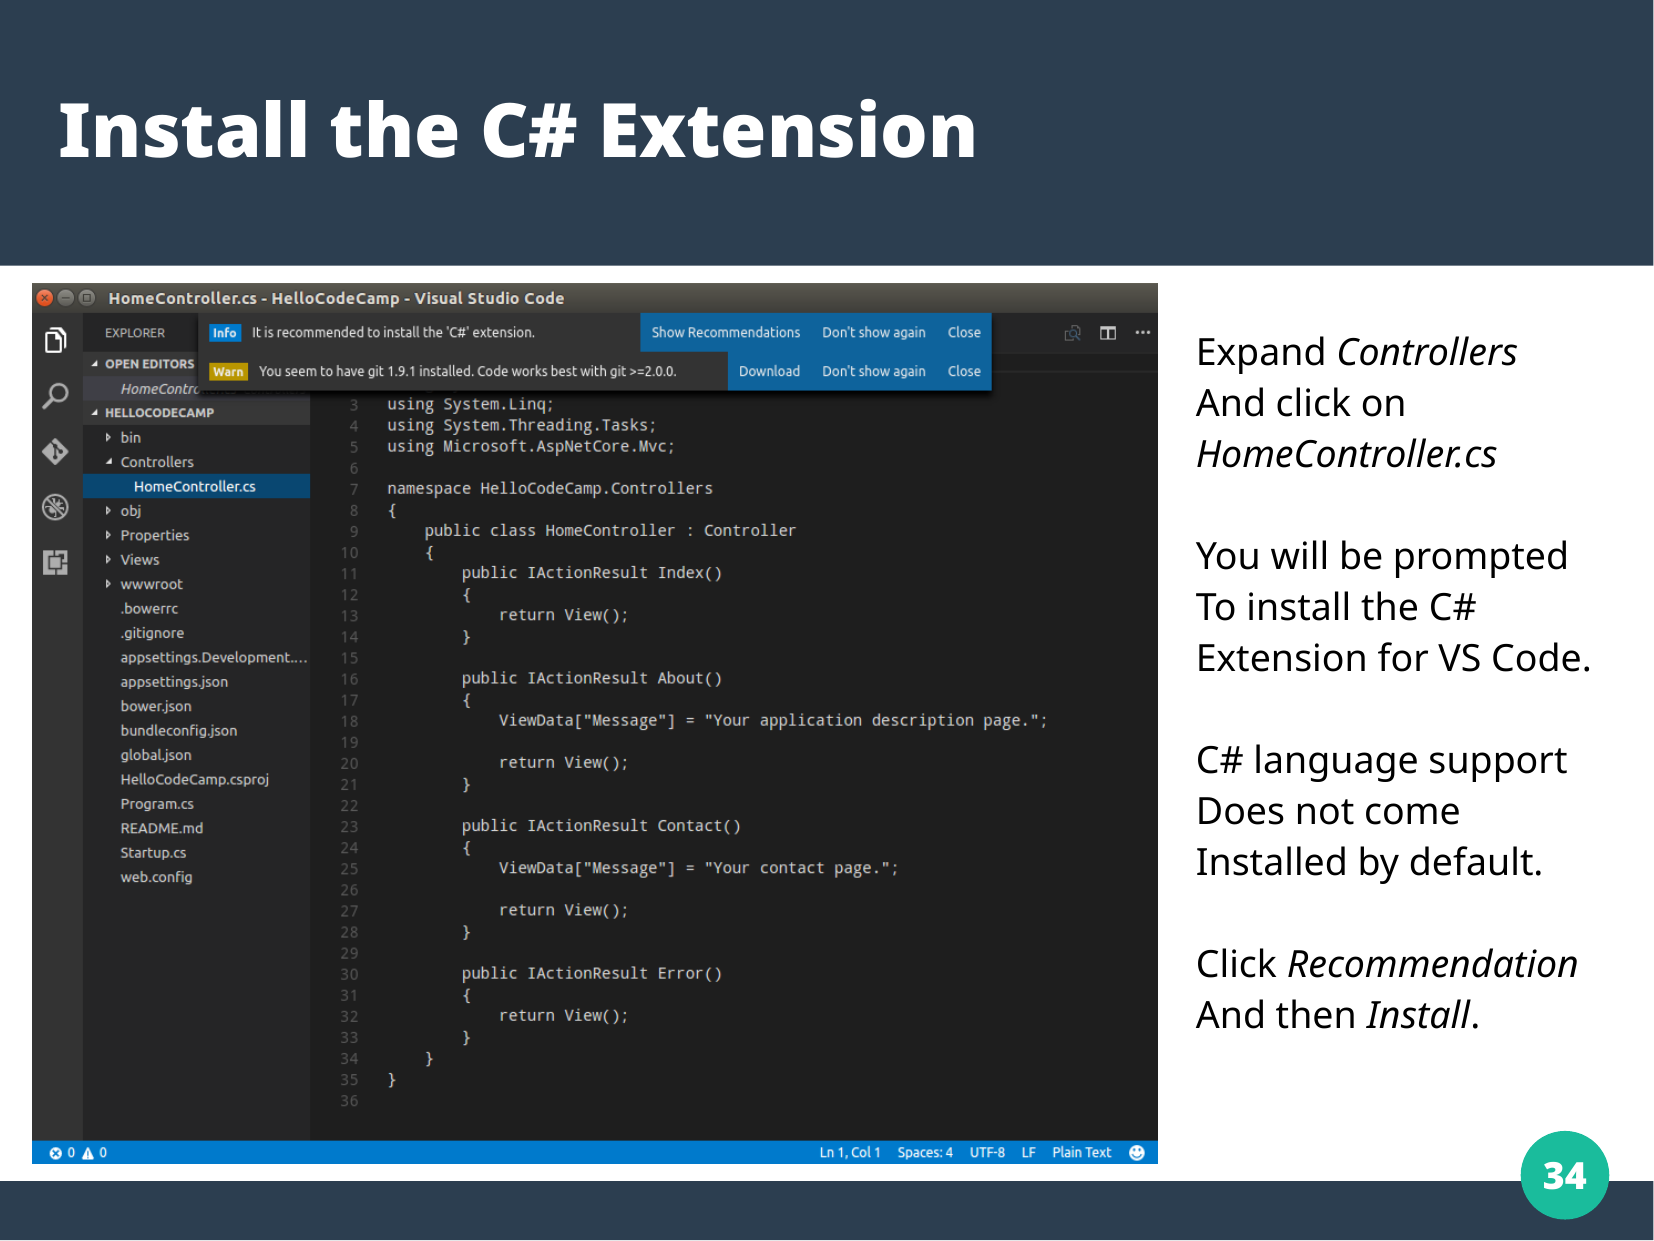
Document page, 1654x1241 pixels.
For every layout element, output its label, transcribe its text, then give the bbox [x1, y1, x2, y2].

picture [32, 283, 1158, 1164]
title Install the C# Extension [59, 49, 1595, 207]
text_box Expand Controllers And click on HomeController.cs You will be prompted To install the C# Extension for VS Code. C# language support Does not come Installed by default. Click Recommendation And then Install. [1181, 317, 1642, 942]
